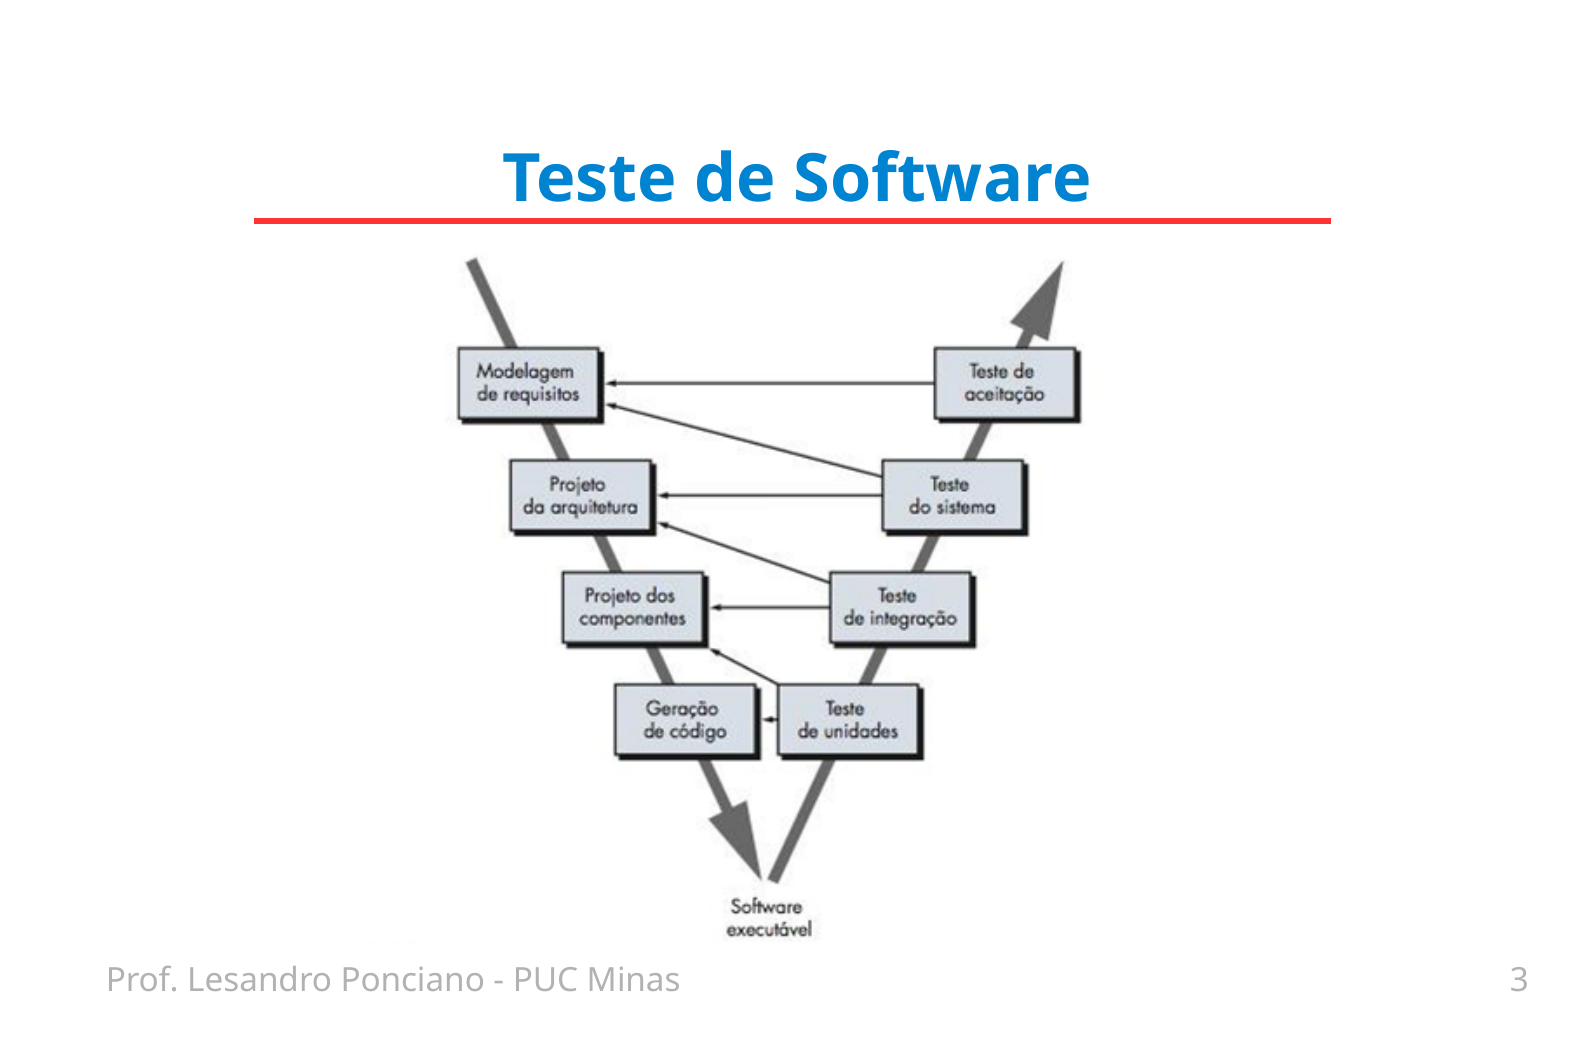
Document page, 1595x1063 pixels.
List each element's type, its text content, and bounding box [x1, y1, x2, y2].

title Teste de Software [132, 96, 1462, 255]
picture [368, 253, 1169, 945]
